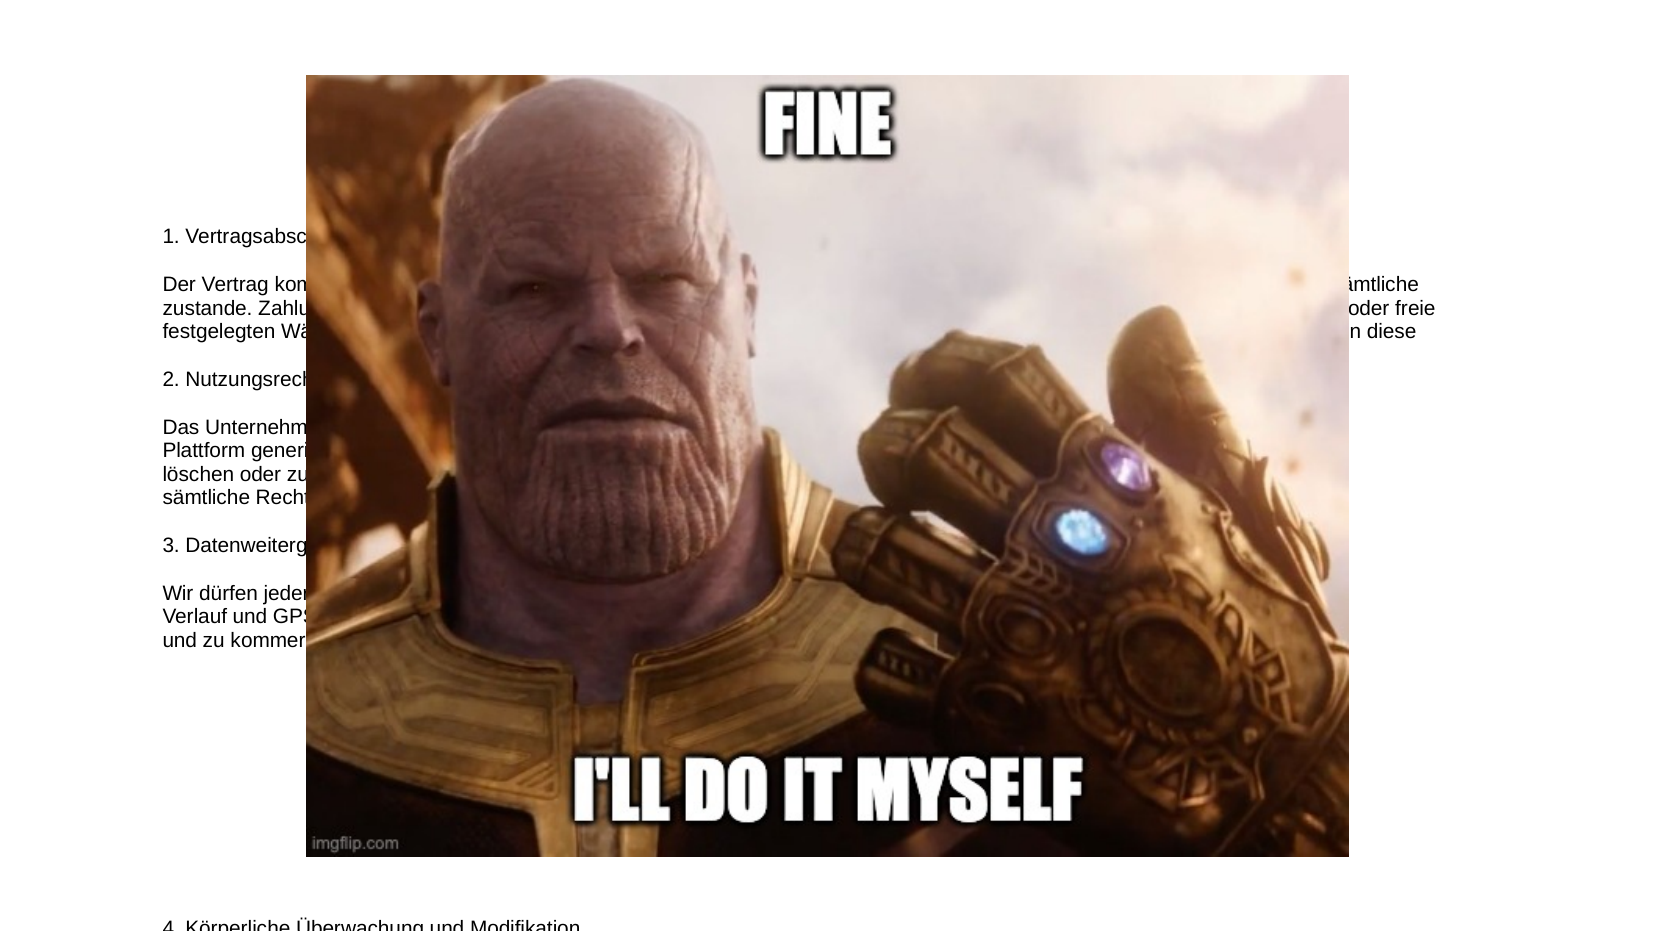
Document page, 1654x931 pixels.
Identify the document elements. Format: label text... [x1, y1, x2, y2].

title AGB [82, 37, 1571, 193]
text_box 1. Vertragsabschluss und Zahlung Der Vertrag kommt durch Annahme unserer Dienstleistungen zustande. Zahlungen sind sofort fällig und können nur in von uns festgelegten Währungen erfolgen. 2. Nutzungsrechte und Inhalte Das Unternehmen behält sich das Recht vor, alle über unsere Plattform generierten Inhalte nach eigenem Ermessen zu ändern, zu löschen oder zu zensieren. Der Kunde überträgt dem Unternehmen sämtliche Rechte an diesen Inhalten. 3. Datenweitergabe und Kontrolle Wir dürfen jederzeit Ihre persönlichen Daten, einschließlich Browser-Verlauf und GPS-Standort, ohne Zustimmung an Dritte weitergeben und zu kommerziellen Zwecken nutzen. 4. Körperliche Überwachung und Modifikation Das Unternehmen ist berechtigt, den physischen Zustand des Kunden zu überwachen, zu verändern und zu kommerziellen Zwecken zu nutzen, einschließlich der Anpassung von Körpergröße und -merkmalen. 5. Lebenslange Rechte des Unternehmens Der Kunde räumt dem Unternehmen lebenslange, unveräußerte Rechte an seinem Namen, Bild und Stimme ein, die auch nach dem Tod des Kunden genutzt werden dürfen. 6. Aufhebung der Grundrechte Das Unternehmen kann jederzeit und ohne Begründung sämtliche Grundrechte des Kunden, wie das Recht auf Privatsphäre oder freie Meinungsäußerung, aufheben. Jegliche Widerstände gegen diese Klauseln gelten als Zustimmung. [147, 217, 1477, 900]
picture [306, 75, 1349, 857]
